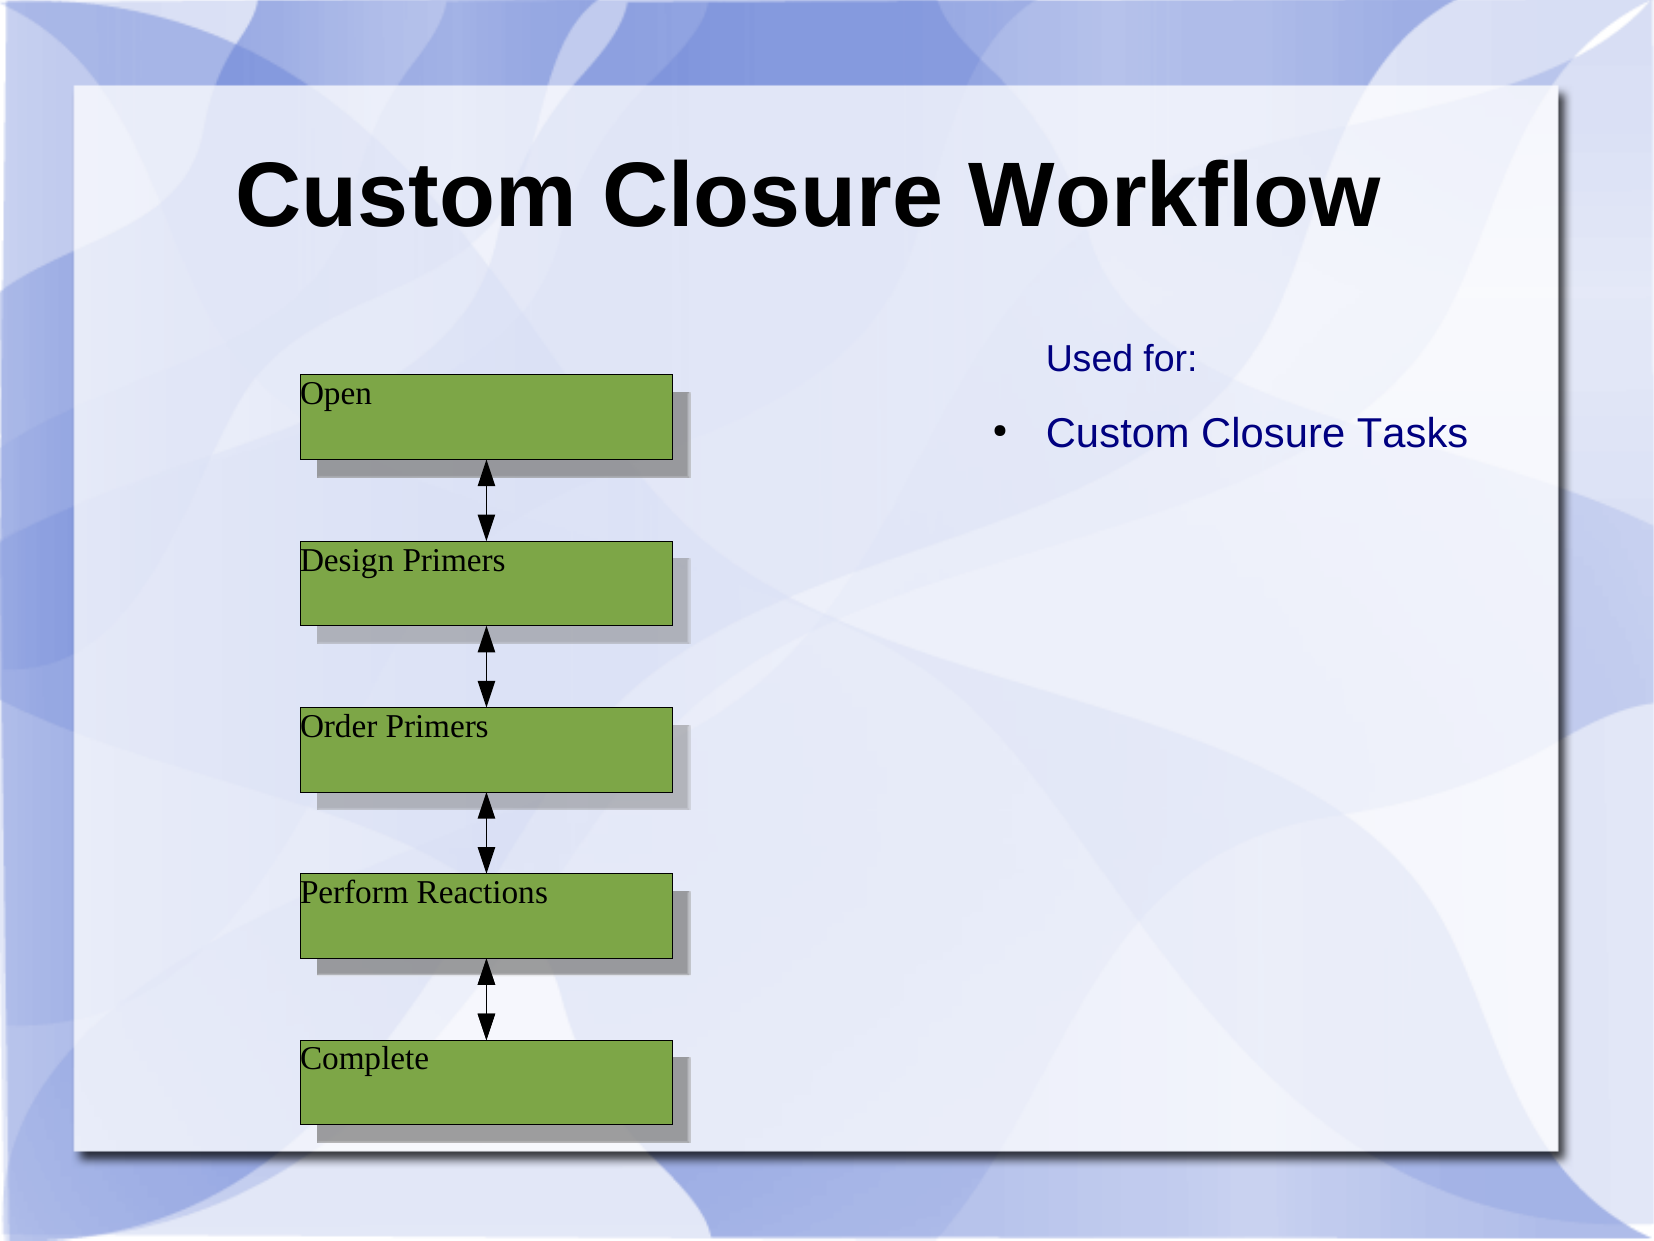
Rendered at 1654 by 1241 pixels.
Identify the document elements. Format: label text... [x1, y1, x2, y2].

text_box Open [300, 374, 673, 460]
text_box Design Primers [300, 541, 673, 626]
title Custom Closure Workflow [82, 90, 1536, 298]
text_box Perform Reactions [300, 873, 673, 959]
list Used for: Custom Closure Tasks [975, 337, 1654, 751]
picture [0, 0, 1654, 1241]
text_box Order Primers [300, 707, 673, 793]
text_box Complete [300, 1040, 673, 1125]
